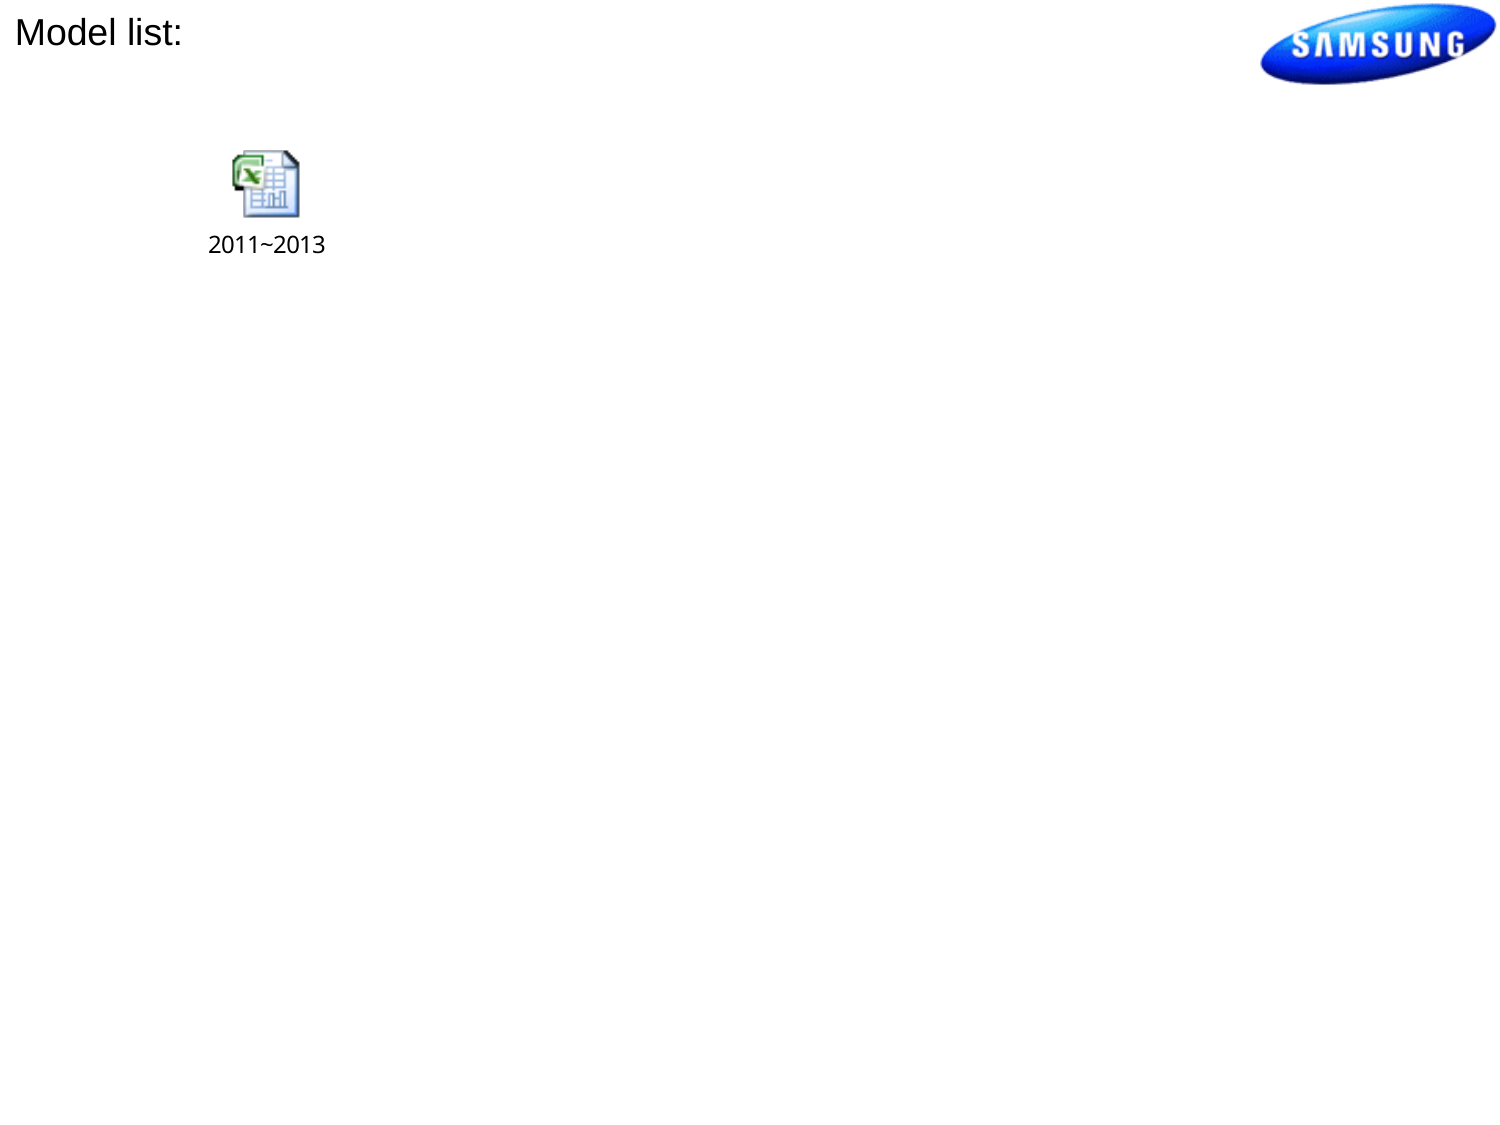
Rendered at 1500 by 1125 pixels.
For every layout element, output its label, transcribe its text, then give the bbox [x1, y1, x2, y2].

text_box Model list: [0, 0, 400, 61]
picture [1256, 0, 1500, 88]
chart [162, 149, 371, 313]
